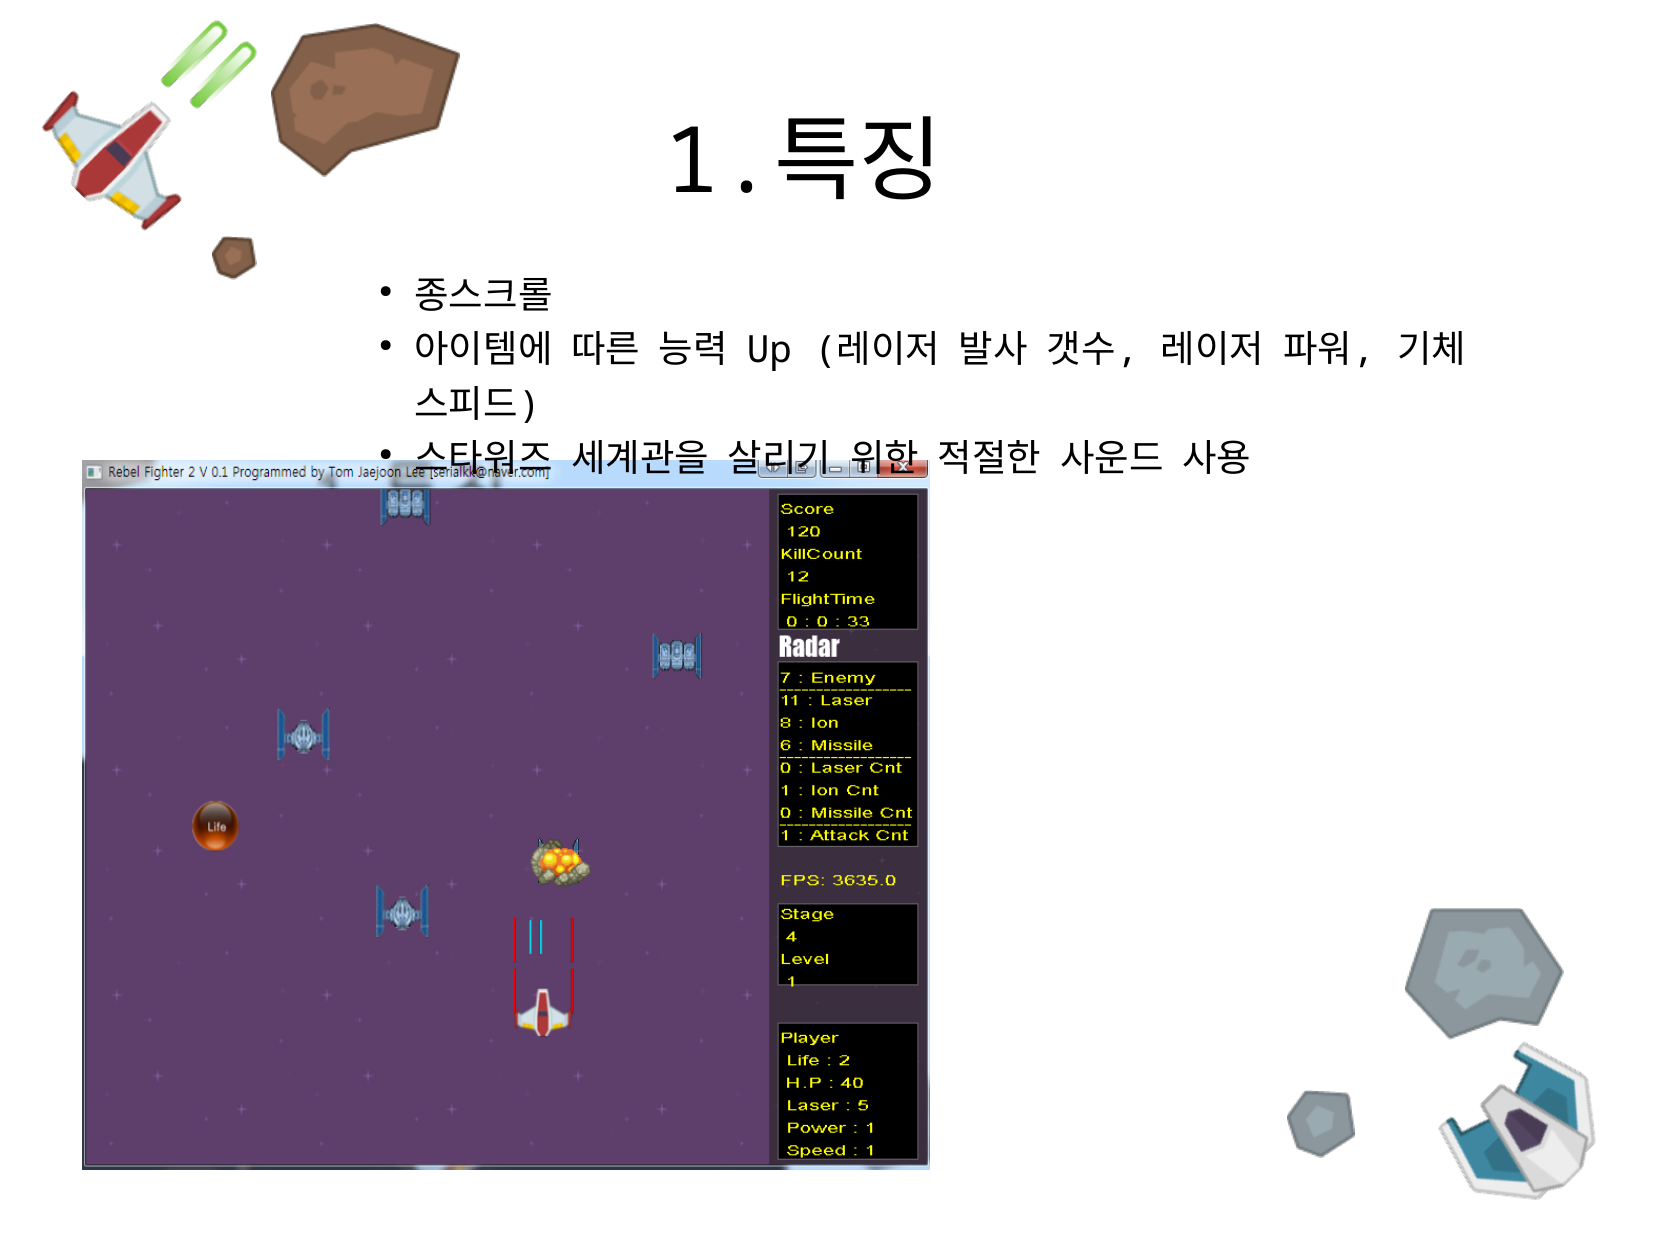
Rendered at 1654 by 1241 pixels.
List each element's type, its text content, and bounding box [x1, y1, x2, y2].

picture [82, 460, 930, 1170]
picture [156, 17, 231, 92]
picture [1287, 1090, 1355, 1158]
title 1.특징 [82, 49, 1571, 257]
text_box 종스크롤 아이템에 따른 능력 Up (레이저 발사 갯수, 레이저 파워, 기체 스피드) 스타워즈 세계관을 살리기 위한 적절한 사운드 사용 [364, 257, 1560, 423]
picture [271, 23, 460, 177]
picture [1405, 908, 1630, 1235]
picture [185, 38, 260, 113]
picture [24, 55, 217, 249]
picture [212, 236, 257, 280]
